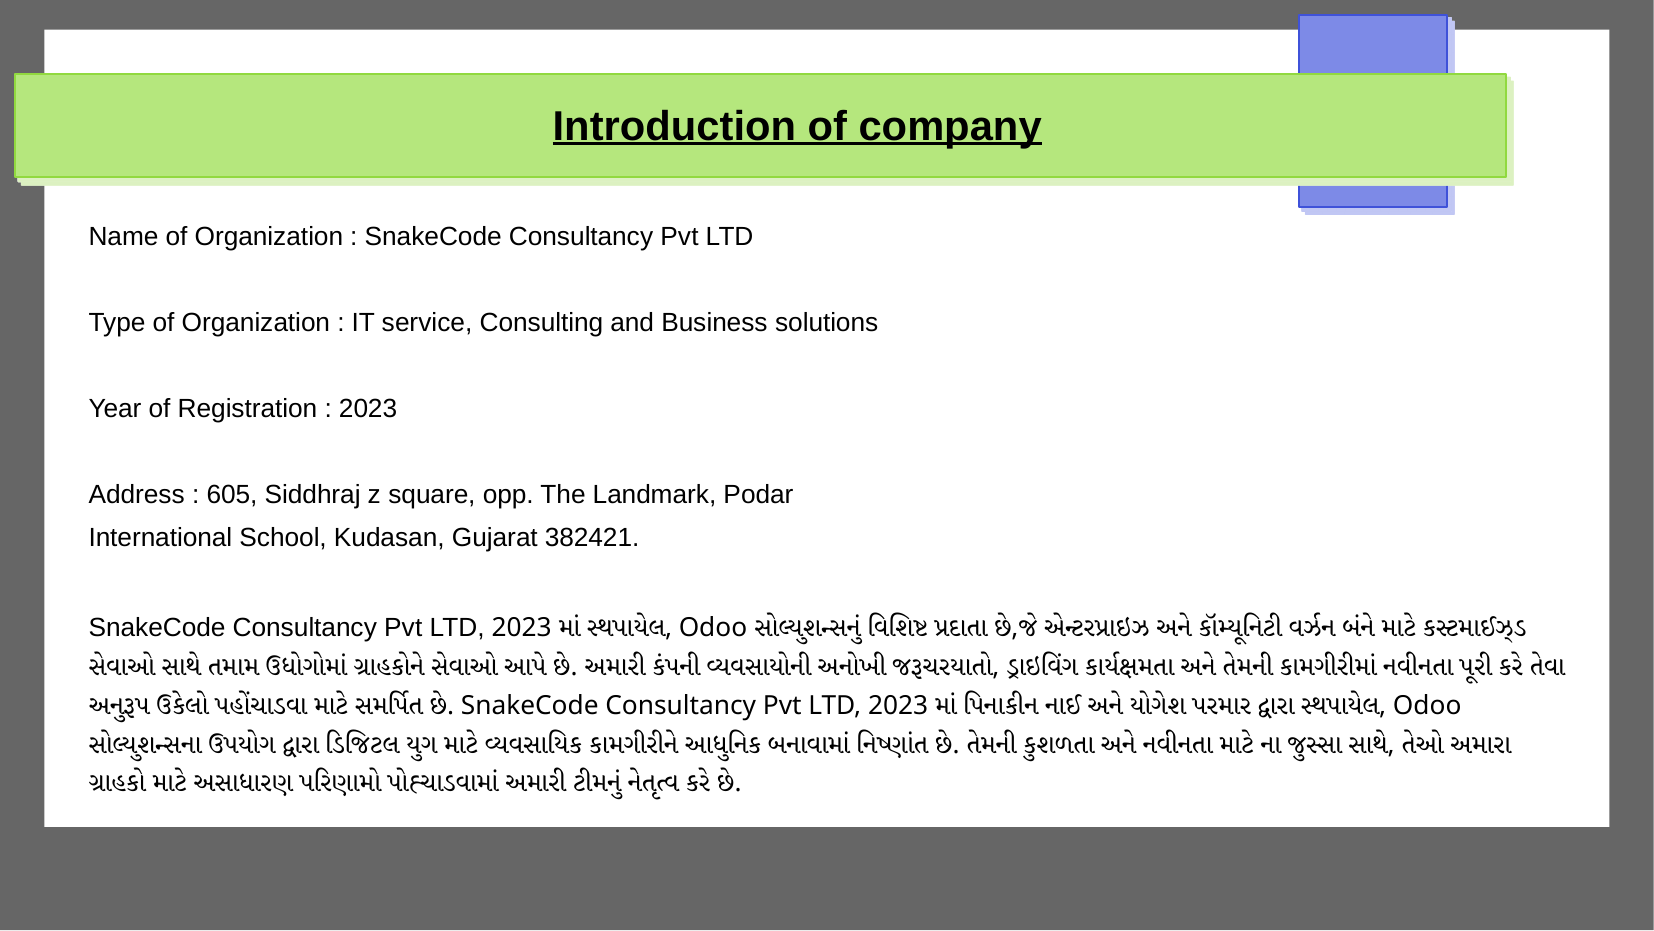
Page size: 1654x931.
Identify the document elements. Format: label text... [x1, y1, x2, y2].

title Introduction of company [88, 73, 1506, 178]
list Name of Organization : SnakeCode Consultancy Pvt LTD Type of Organization : IT service, Consulting and Business solutions Year of Registration : 2023 Address : 605, Siddhraj z square, opp. The Landmark, Podar International School, Kudasan, Gujarat 382421. SnakeCode Consultancy Pvt LTD, 2023 માં સ્થપાયેલ, Odoo સોલ્યુશન્સનું વિશિષ્ટ પ્રદાતા છે,જે એન્ટરપ્રાઇઝ અને કૉમ્યૂનિટી વર્ઝન બંને માટે કસ્ટમાઈઝ્ડ સેવાઓ સાથે તમામ ઉધોગોમાં ગ્રાહકોને સેવાઓ આપે છે. અમારી કંપની વ્યવસાયોની અનોખી જરૂચરયાતો, ડ્રાઇવિંગ કાર્યક્ષમતા અને તેમની કામગીરીમાં નવીનતા પૂરી કરે તેવા અનુરૂપ ઉકેલો પહોંચાડવા માટે સમર્પિત છે. SnakeCode Consultancy Pvt LTD, 2023 માં પિનાકીન નાઈ અને યોગેશ પરમાર દ્વારા સ્થપાયેલ, Odoo સોલ્યુશન્સના ઉપયોગ દ્વારા ડિજિટલ યુગ માટે વ્યવસાયિક કામગીરીને આધુનિક બનાવામાં નિષ્ણાંત છે. તેમની કુશળતા અને નવીનતા માટે ના જુસ્સા સાથે, તેઓ અમારા ગ્રાહકો માટે અસાધારણ પરિણામો પોહ્ચાડવામાં અમારી ટીમનું નેતૃત્વ કરે છે. [88, 221, 1565, 813]
